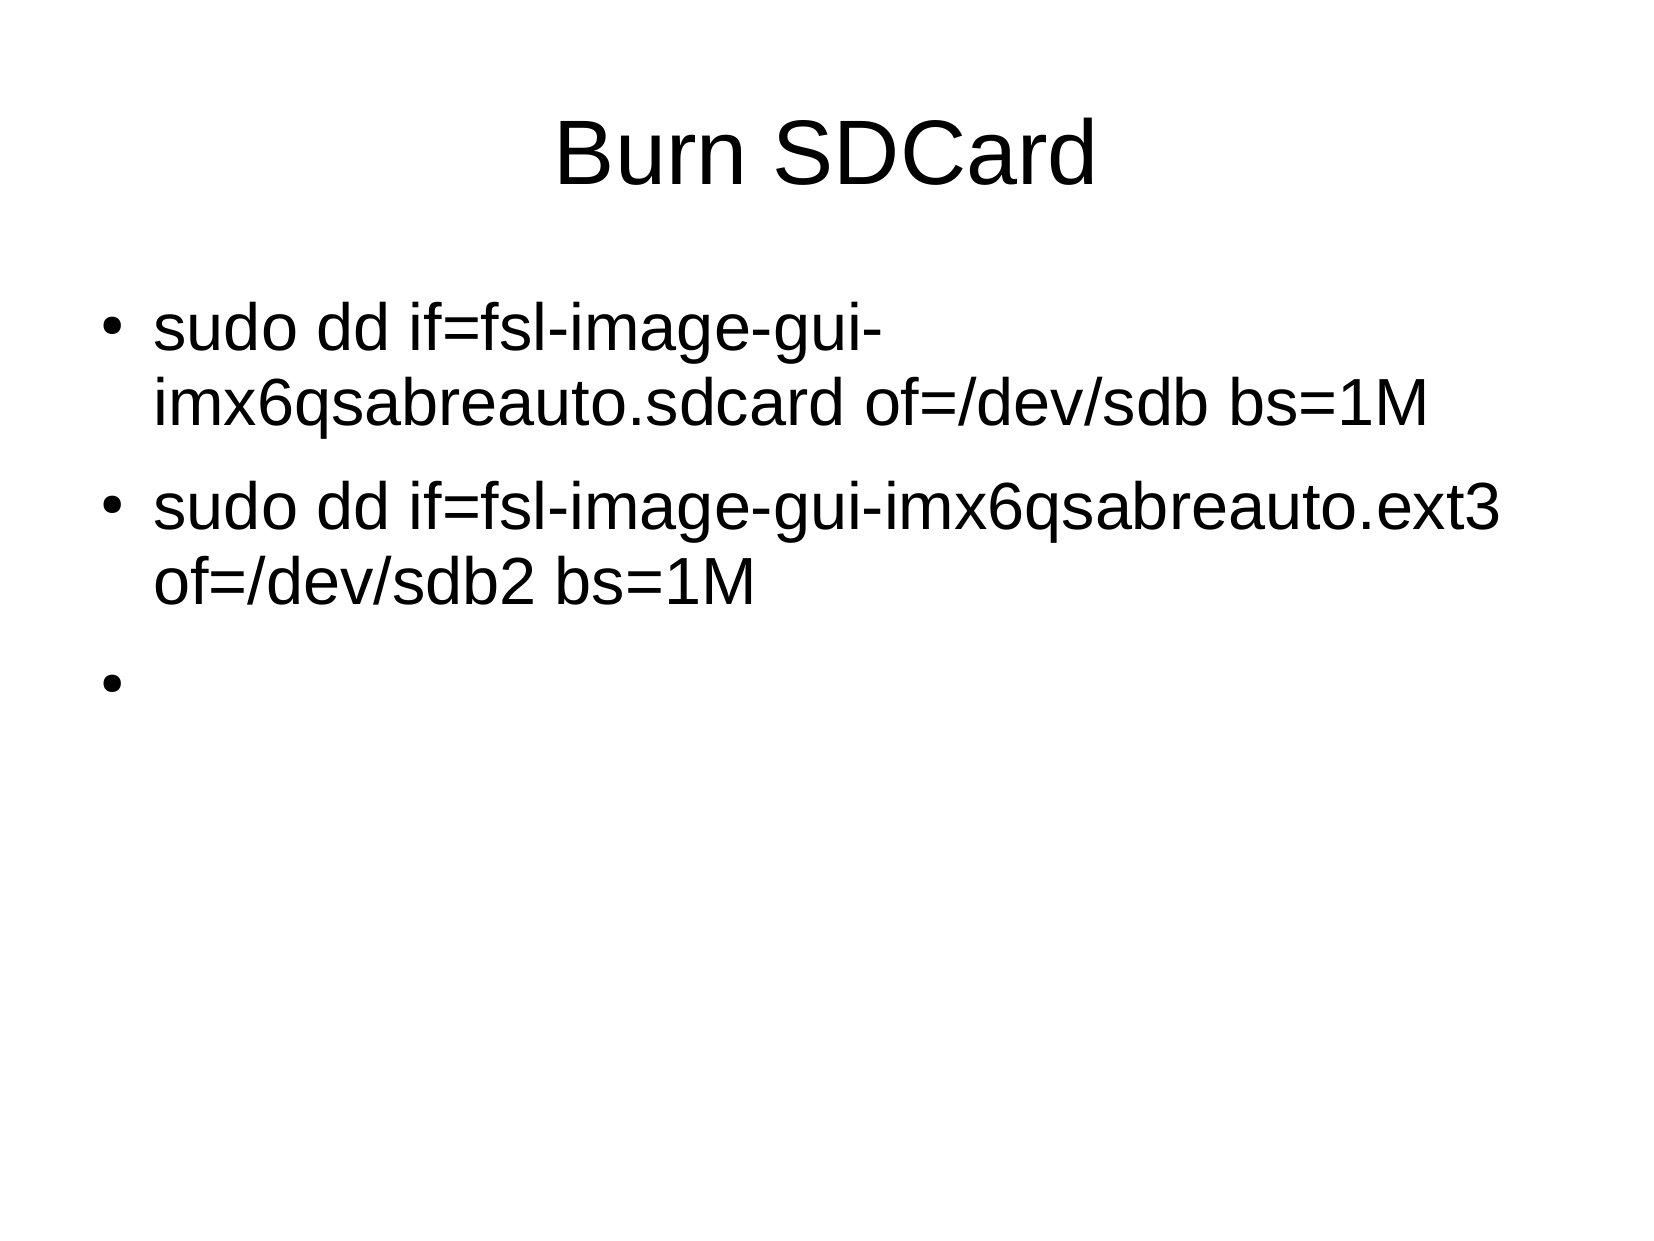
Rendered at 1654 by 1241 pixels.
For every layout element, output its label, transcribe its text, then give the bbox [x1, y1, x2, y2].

title Burn SDCard [82, 49, 1571, 257]
list sudo dd if=fsl-image-gui-imx6qsabreauto.sdcard of=/dev/sdb bs=1M sudo dd if=fsl-image-gui-imx6qsabreauto.ext3 of=/dev/sdb2 bs=1M [82, 290, 1538, 1010]
